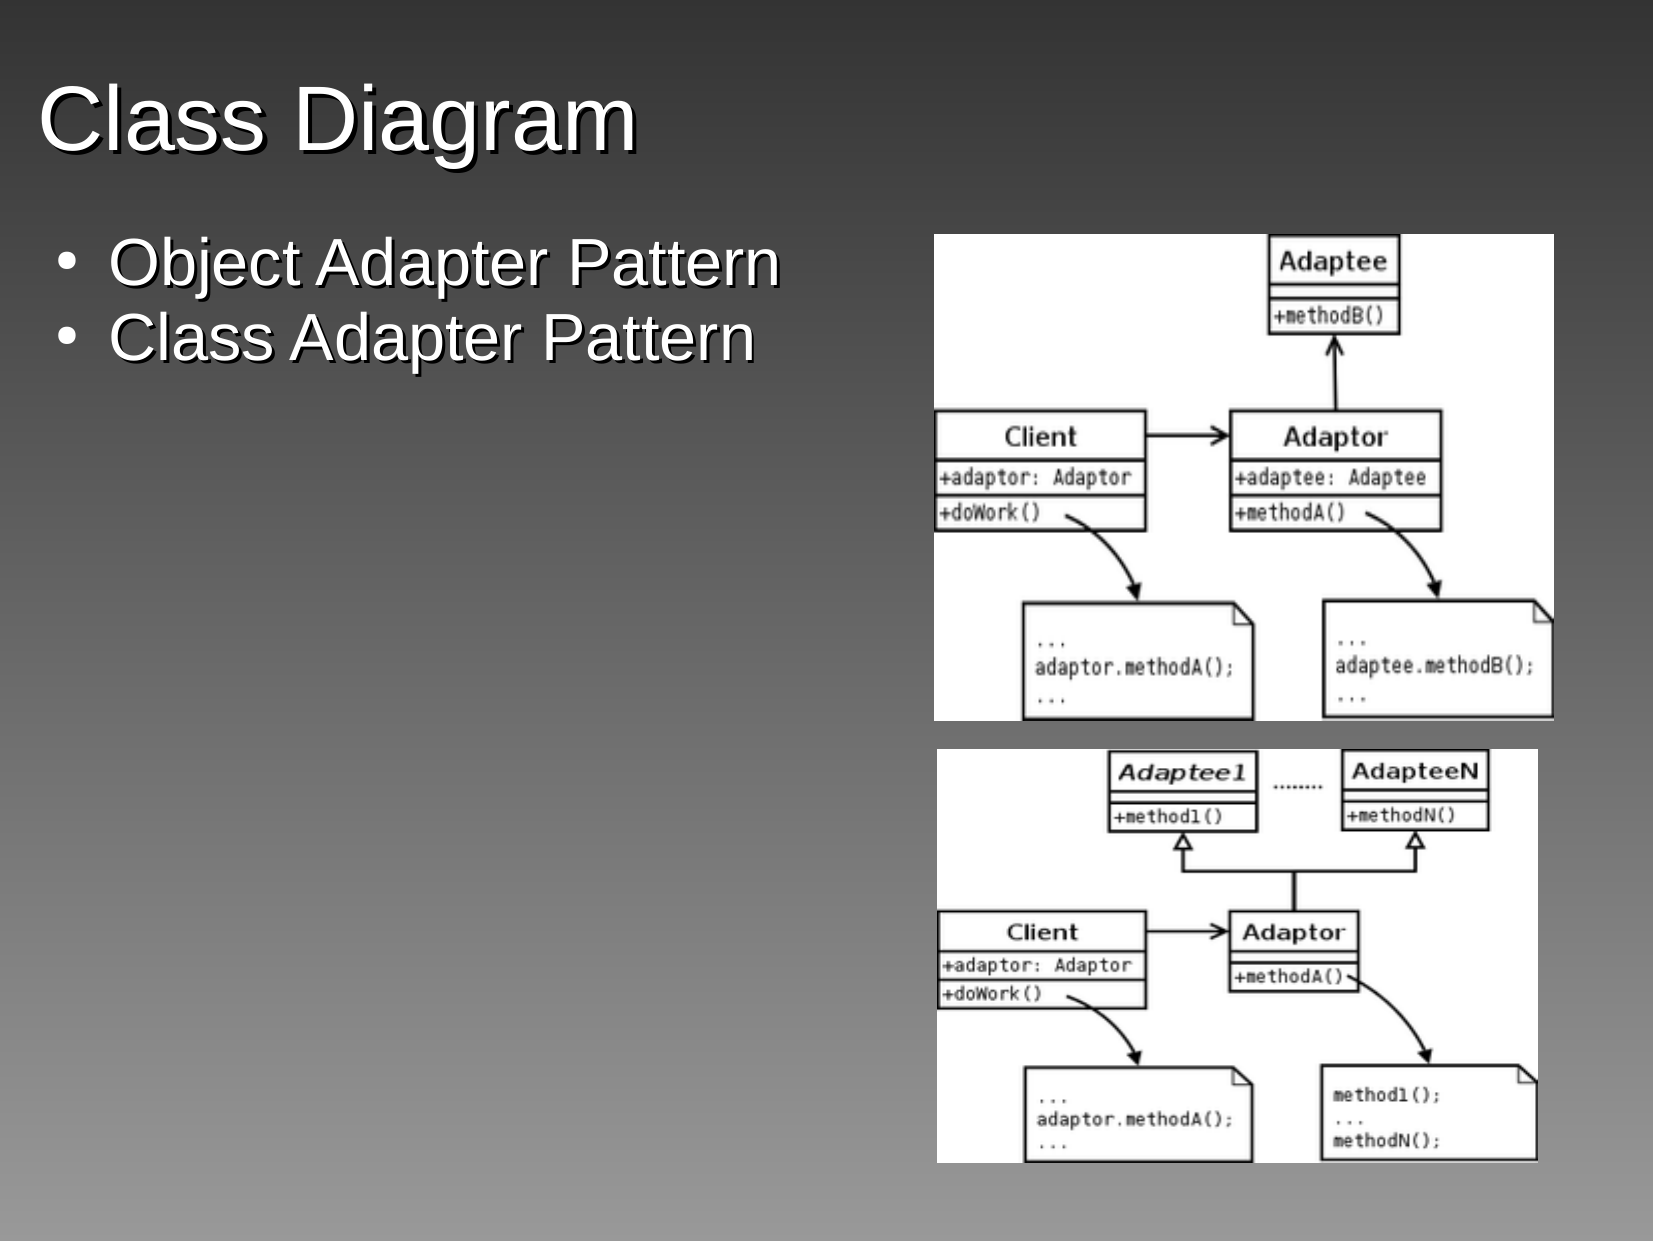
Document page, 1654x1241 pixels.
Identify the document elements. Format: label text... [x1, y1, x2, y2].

title Class Diagram [37, 49, 1613, 188]
picture [937, 749, 1538, 1163]
list Object Adapter Pattern Class Adapter Pattern [37, 225, 807, 1126]
picture [934, 234, 1554, 721]
